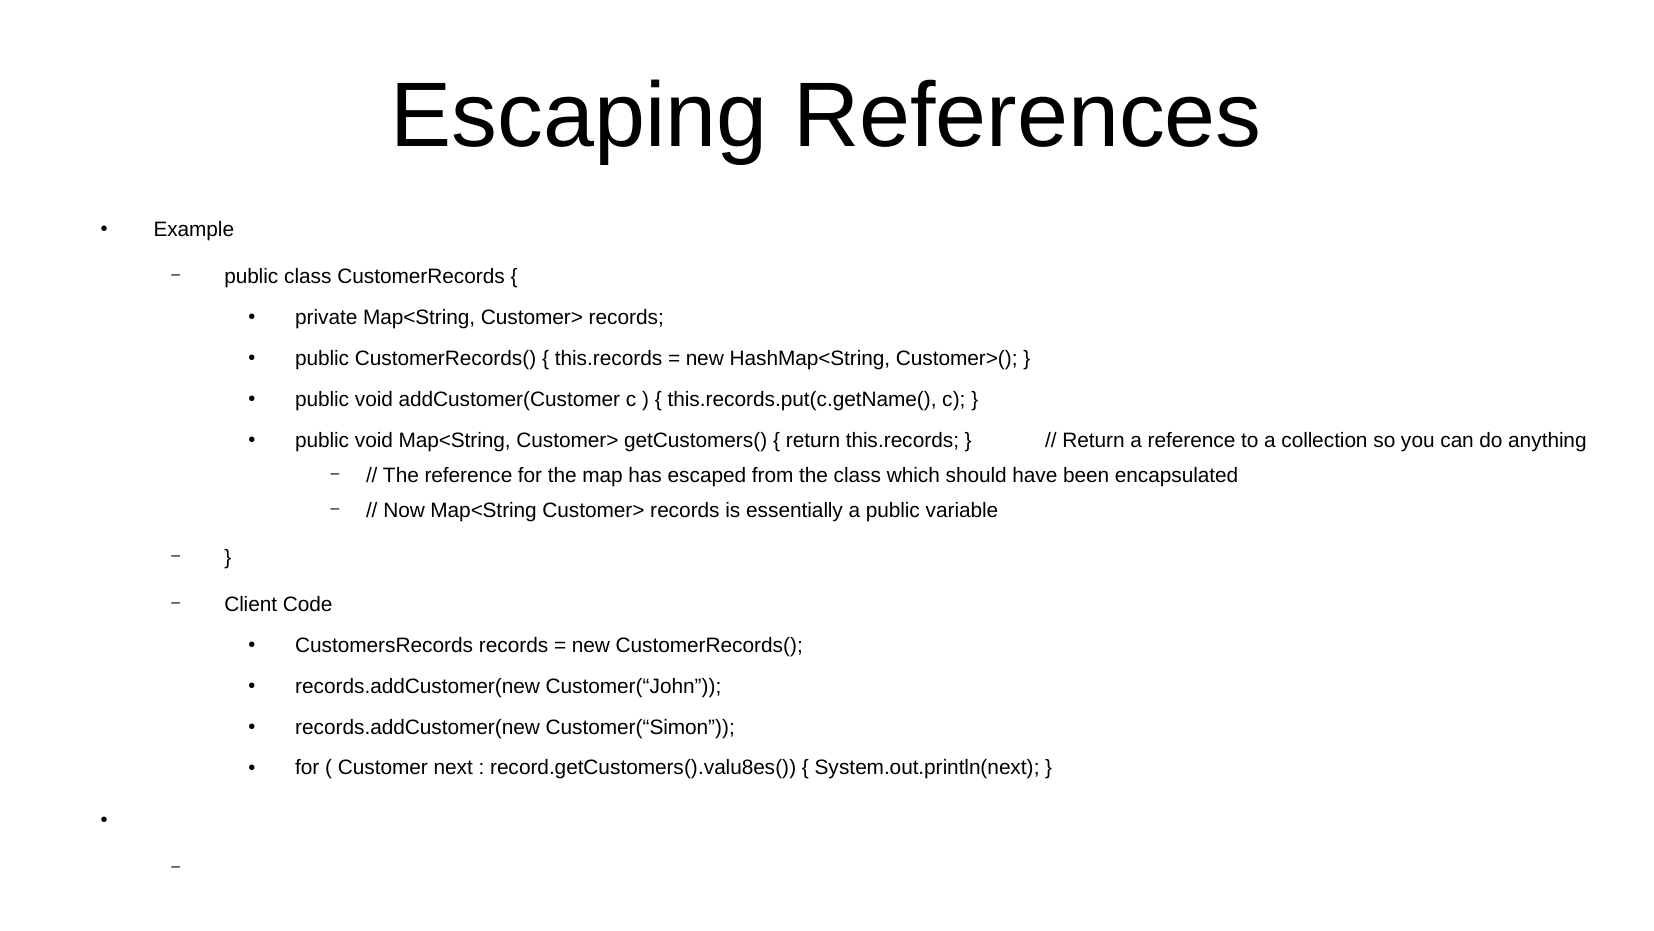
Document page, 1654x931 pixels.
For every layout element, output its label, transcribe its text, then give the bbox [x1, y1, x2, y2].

list Example public class CustomerRecords { private Map<String, Customer> records; public CustomerRecords() { this.records = new HashMap<String, Customer>(); } public void addCustomer(Customer c ) { this.records.put(c.getName(), c); } public void Map<String, Customer> getCustomers() { return this.records; } // Return a reference to a collection so you can do anything // The reference for the map has escaped from the class which should have been encapsulated // Now Map<String Customer> records is essentially a public variable } Client Code CustomersRecords records = new CustomerRecords(); records.addCustomer(new Customer(“John”)); records.addCustomer(new Customer(“Simon”)); for ( Customer next : record.getCustomers().valu8es()) { System.out.println(next); } [82, 217, 1636, 916]
title Escaping References [82, 37, 1571, 193]
